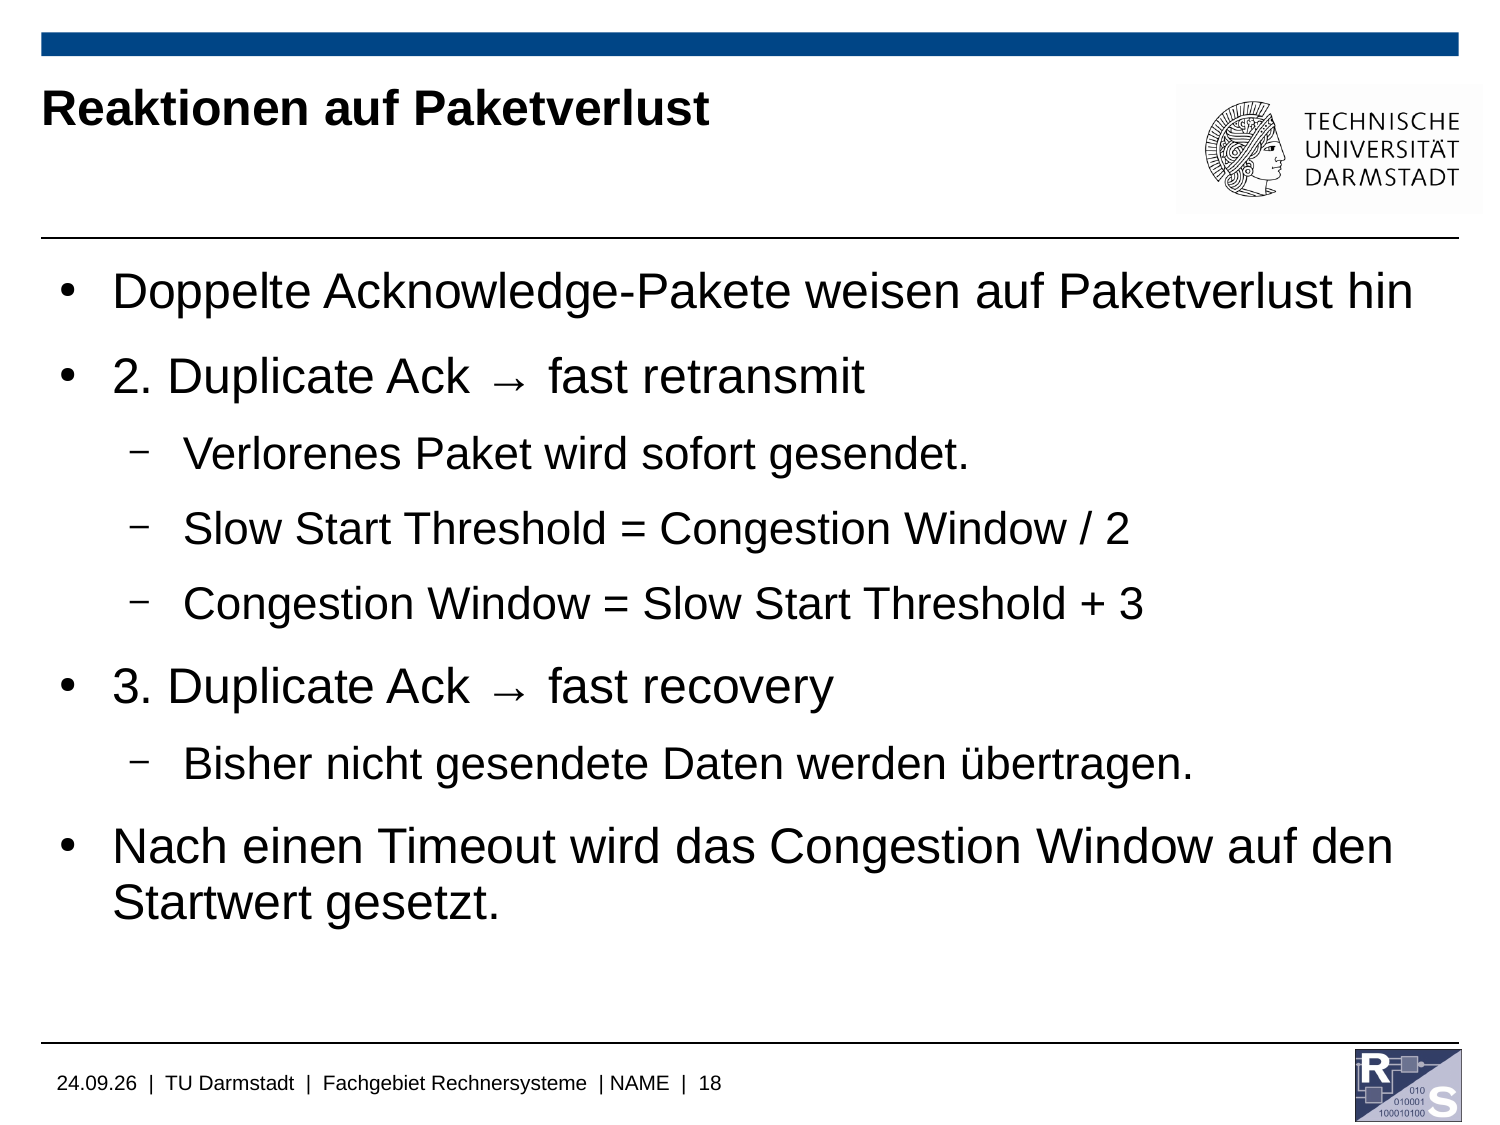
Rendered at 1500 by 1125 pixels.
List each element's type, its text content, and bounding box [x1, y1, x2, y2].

picture [1355, 1049, 1462, 1122]
title Reaktionen auf Paketverlust [41, 32, 1131, 183]
list Doppelte Acknowledge-Pakete weisen auf Paketverlust hin 2. Duplicate Ack → fast retransmit Verlorenes Paket wird sofort gesendet. Slow Start Threshold = Congestion Window / 2 Congestion Window = Slow Start Threshold + 3 3. Duplicate Ack → fast recovery Bisher nicht gesendete Daten werden übertragen. Nach einen Timeout wird das Congestion Window auf den Startwert gesetzt. [41, 263, 1455, 1032]
